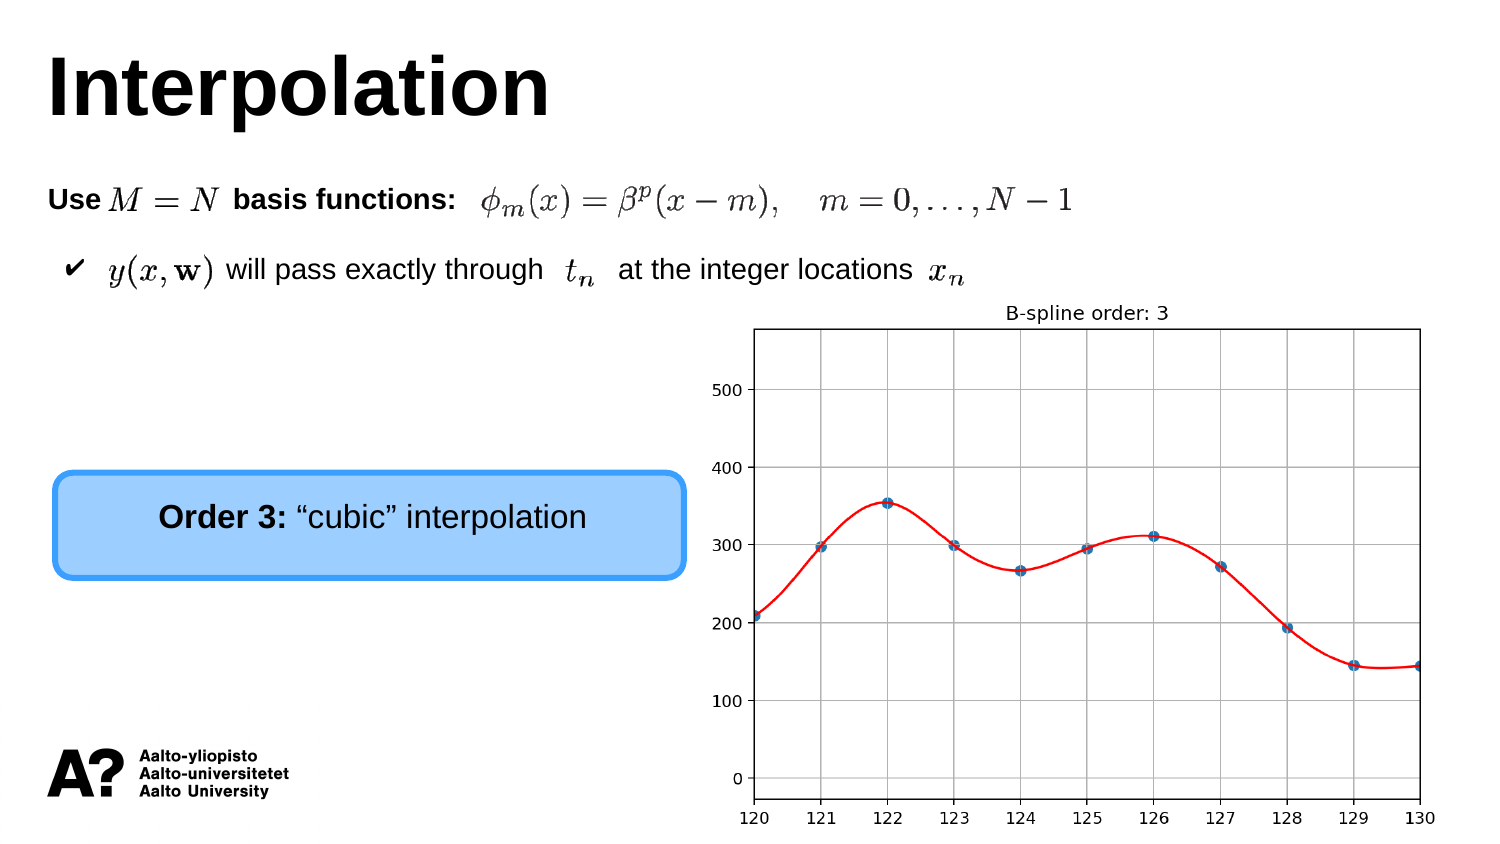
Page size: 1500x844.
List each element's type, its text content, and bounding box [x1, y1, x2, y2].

picture [699, 246, 1447, 838]
text_box Order 3: “cubic” interpolation [68, 498, 687, 583]
picture [559, 247, 603, 315]
picture [0, 702, 337, 844]
list Interpolation [47, 32, 1442, 197]
list Use basis functions: will pass exactly through at the integer locations [48, 197, 1375, 717]
picture [481, 159, 1071, 227]
text_box [55, 472, 684, 578]
picture [101, 197, 227, 218]
picture [102, 242, 222, 318]
